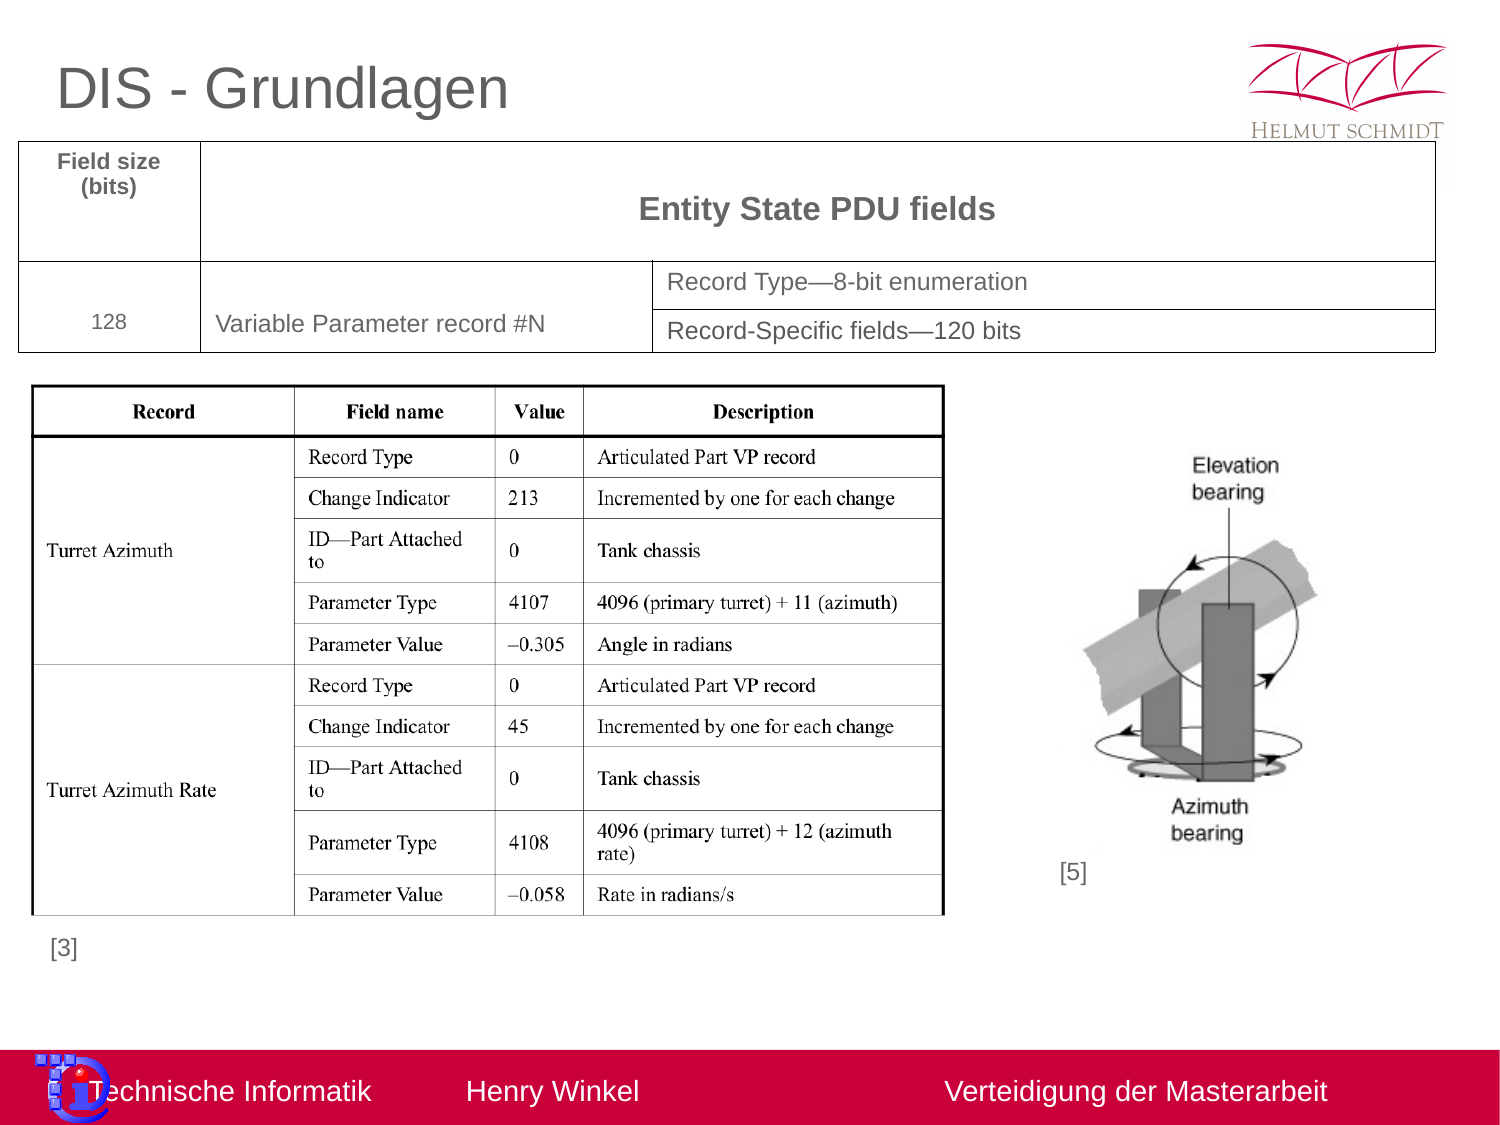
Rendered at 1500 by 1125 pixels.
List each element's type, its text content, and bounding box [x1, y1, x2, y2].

text_box DIS - Grundlagen [41, 42, 1223, 141]
table_cell Variable Parameter record #N [201, 262, 652, 352]
table_cell Record Type—8-bit enumeration [653, 262, 1435, 309]
table_header Field size (bits) [19, 142, 200, 261]
table_cell Record-Specific fields—120 bits [653, 310, 1435, 352]
picture [23, 377, 957, 926]
table_cell 128 [19, 262, 200, 352]
text_box [5] [1044, 848, 1103, 893]
text_box [3] [35, 926, 93, 969]
table_header Entity State PDU fields [201, 142, 1435, 261]
picture [1244, 38, 1451, 189]
picture [1062, 436, 1351, 859]
